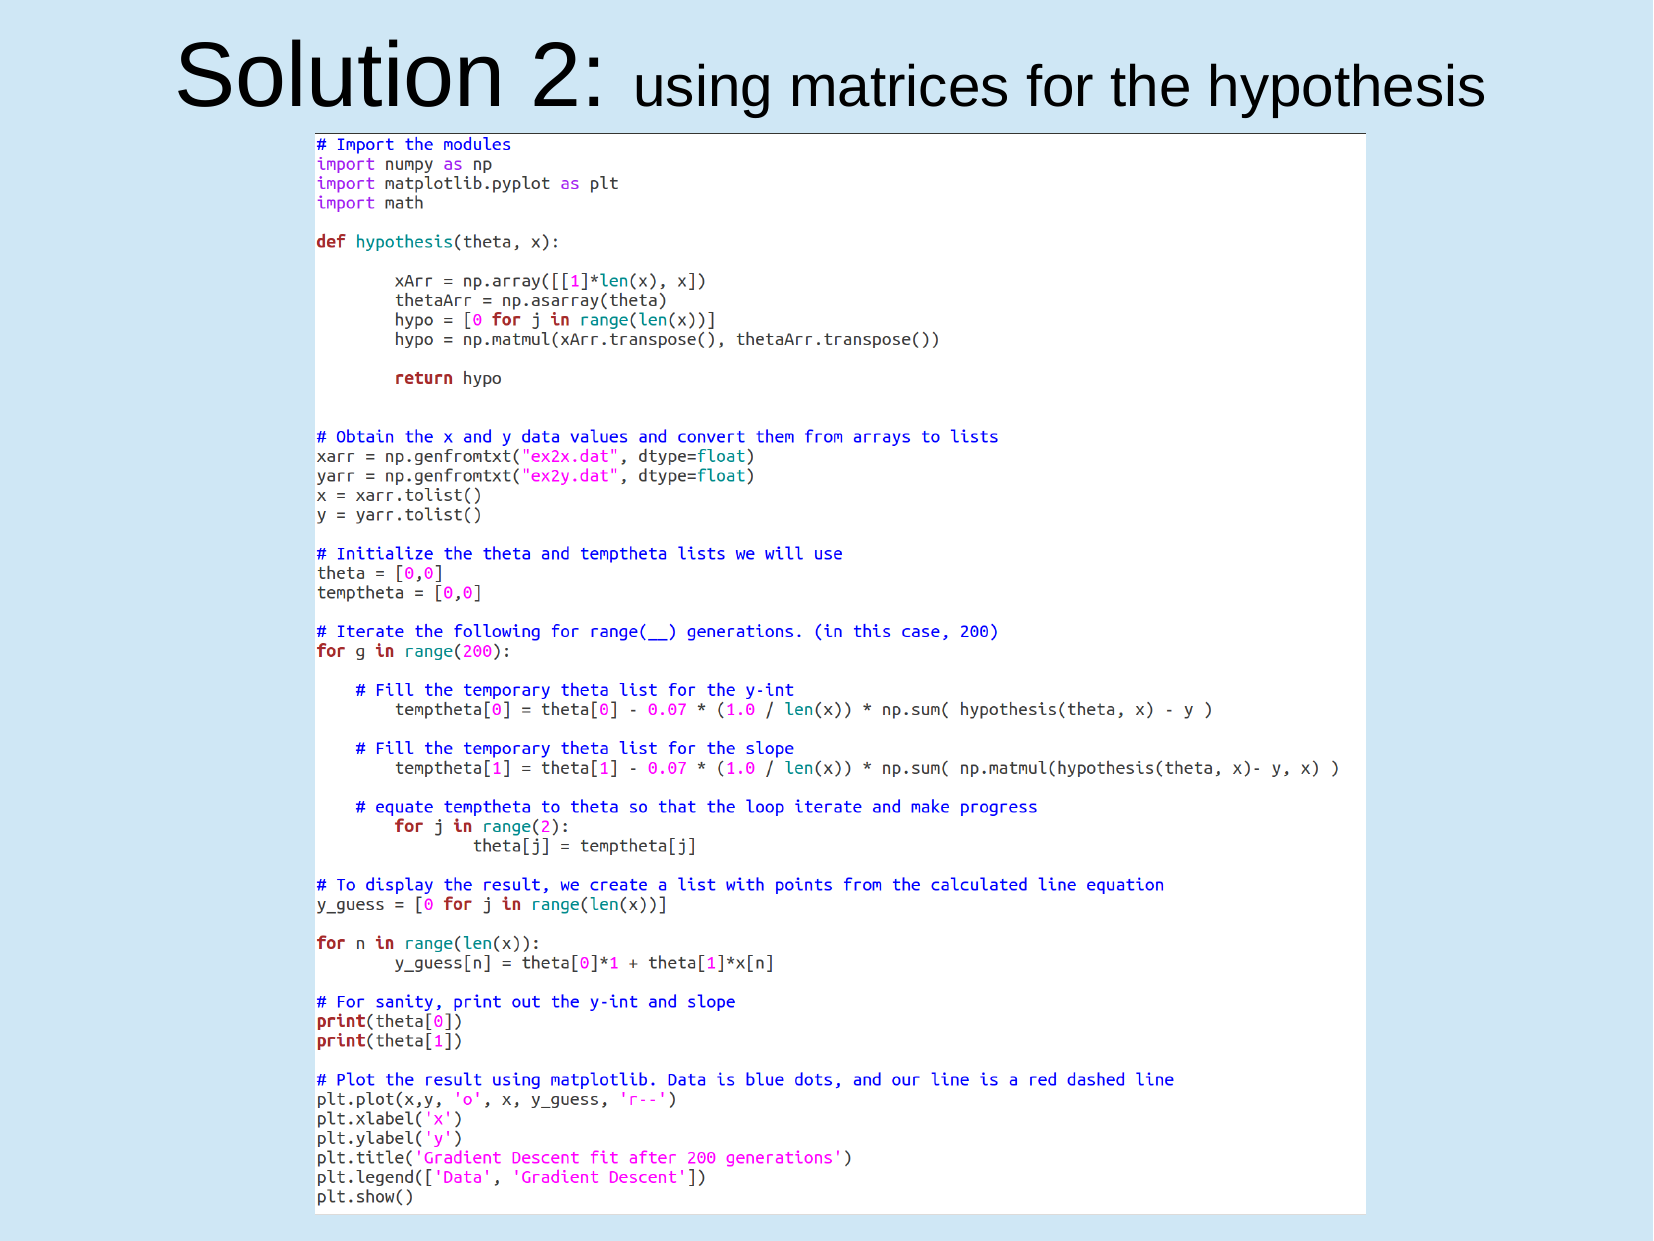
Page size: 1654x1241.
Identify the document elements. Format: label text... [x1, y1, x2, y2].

picture [315, 133, 1366, 1216]
title Solution 2: using matrices for the hypothesis [87, 0, 1576, 150]
